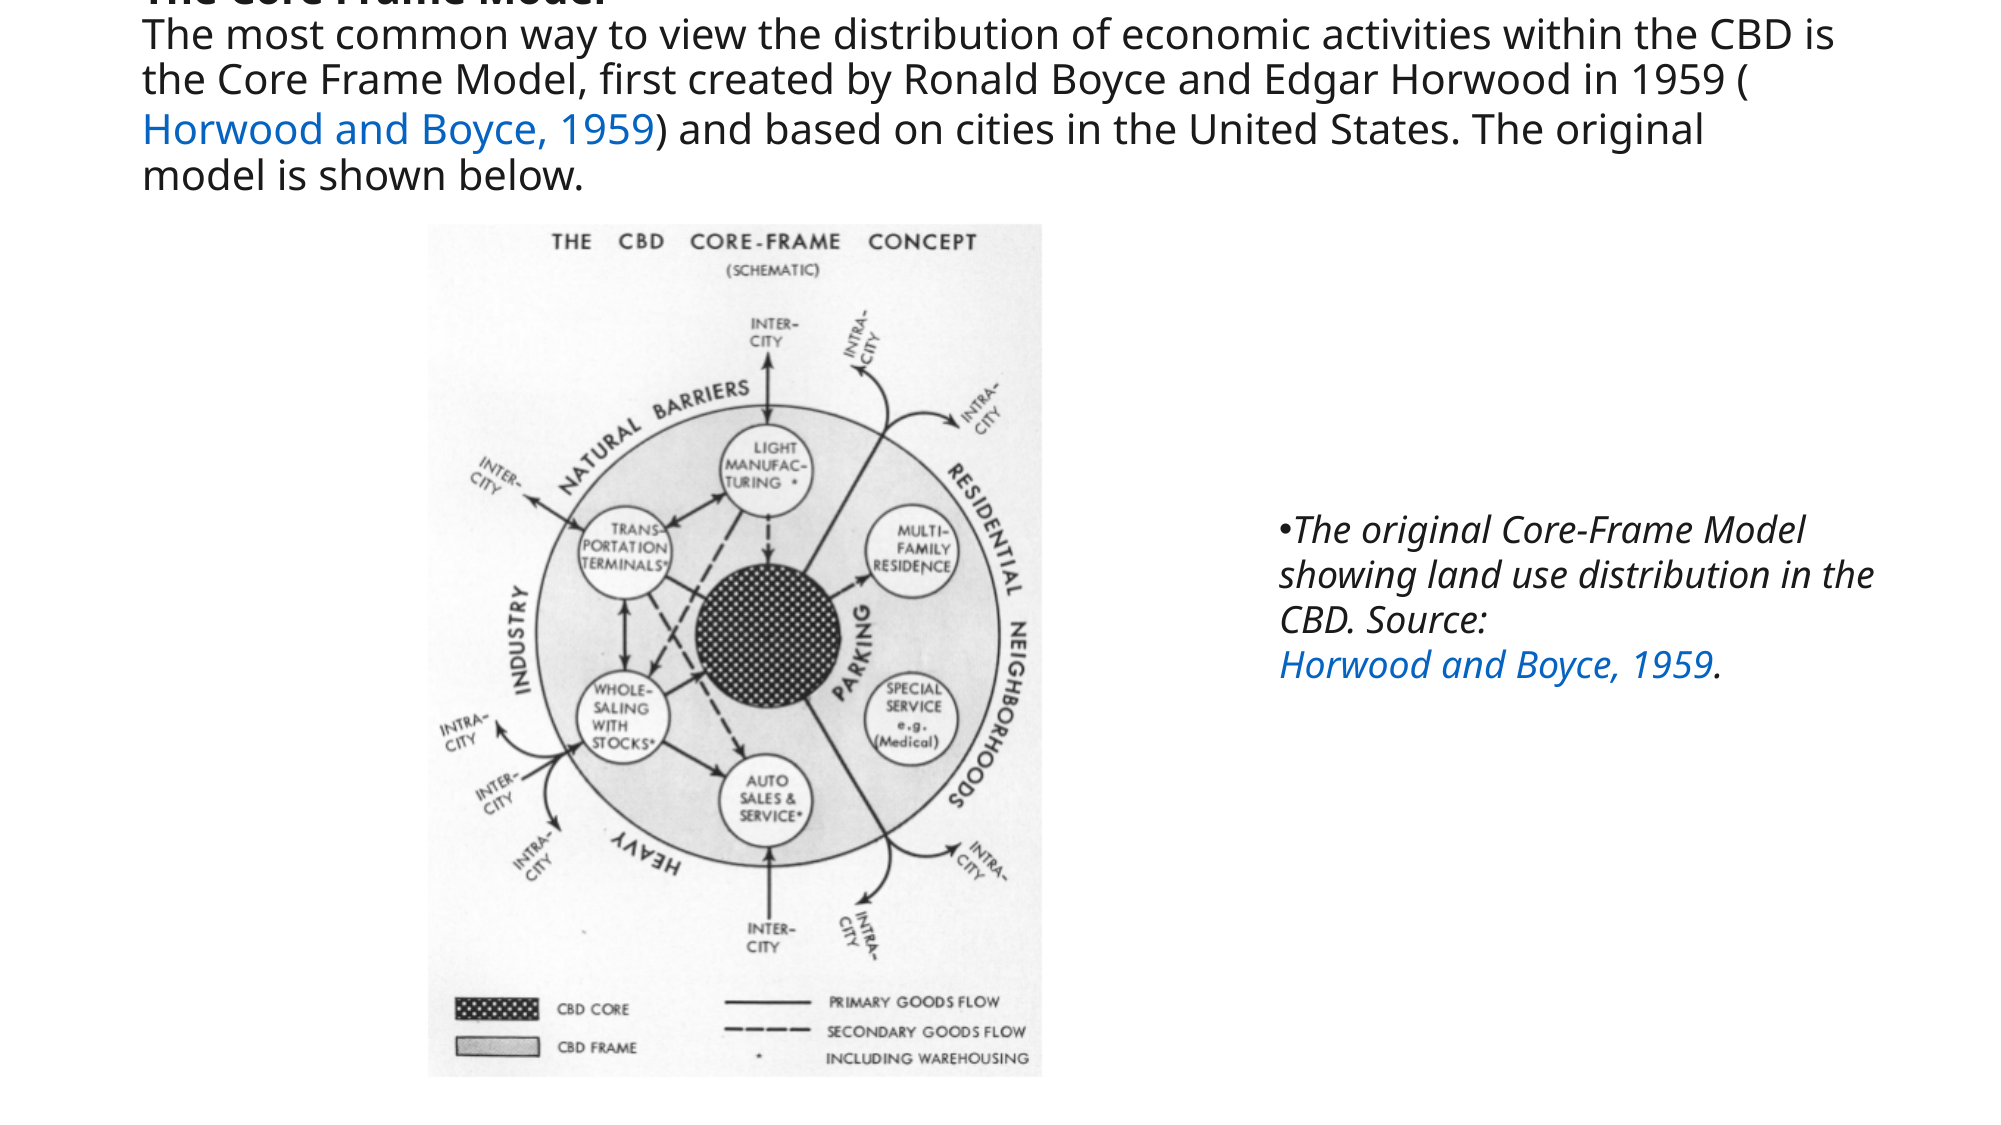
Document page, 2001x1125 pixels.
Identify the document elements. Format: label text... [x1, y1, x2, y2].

title The Core Frame Model The most common way to view the distribution of economic activities within the CBD is the Core Frame Model, first created by Ronald Boyce and Edgar Horwood in 1959 (Horwood and Boyce, 1959) and based on cities in the United States. The original model is shown below. [126, 23, 1852, 241]
picture [421, 217, 1051, 1083]
text_box The original Core-Frame Model showing land use distribution in the CBD. Source: Horwood and Boyce, 1959. [1264, 498, 1912, 700]
